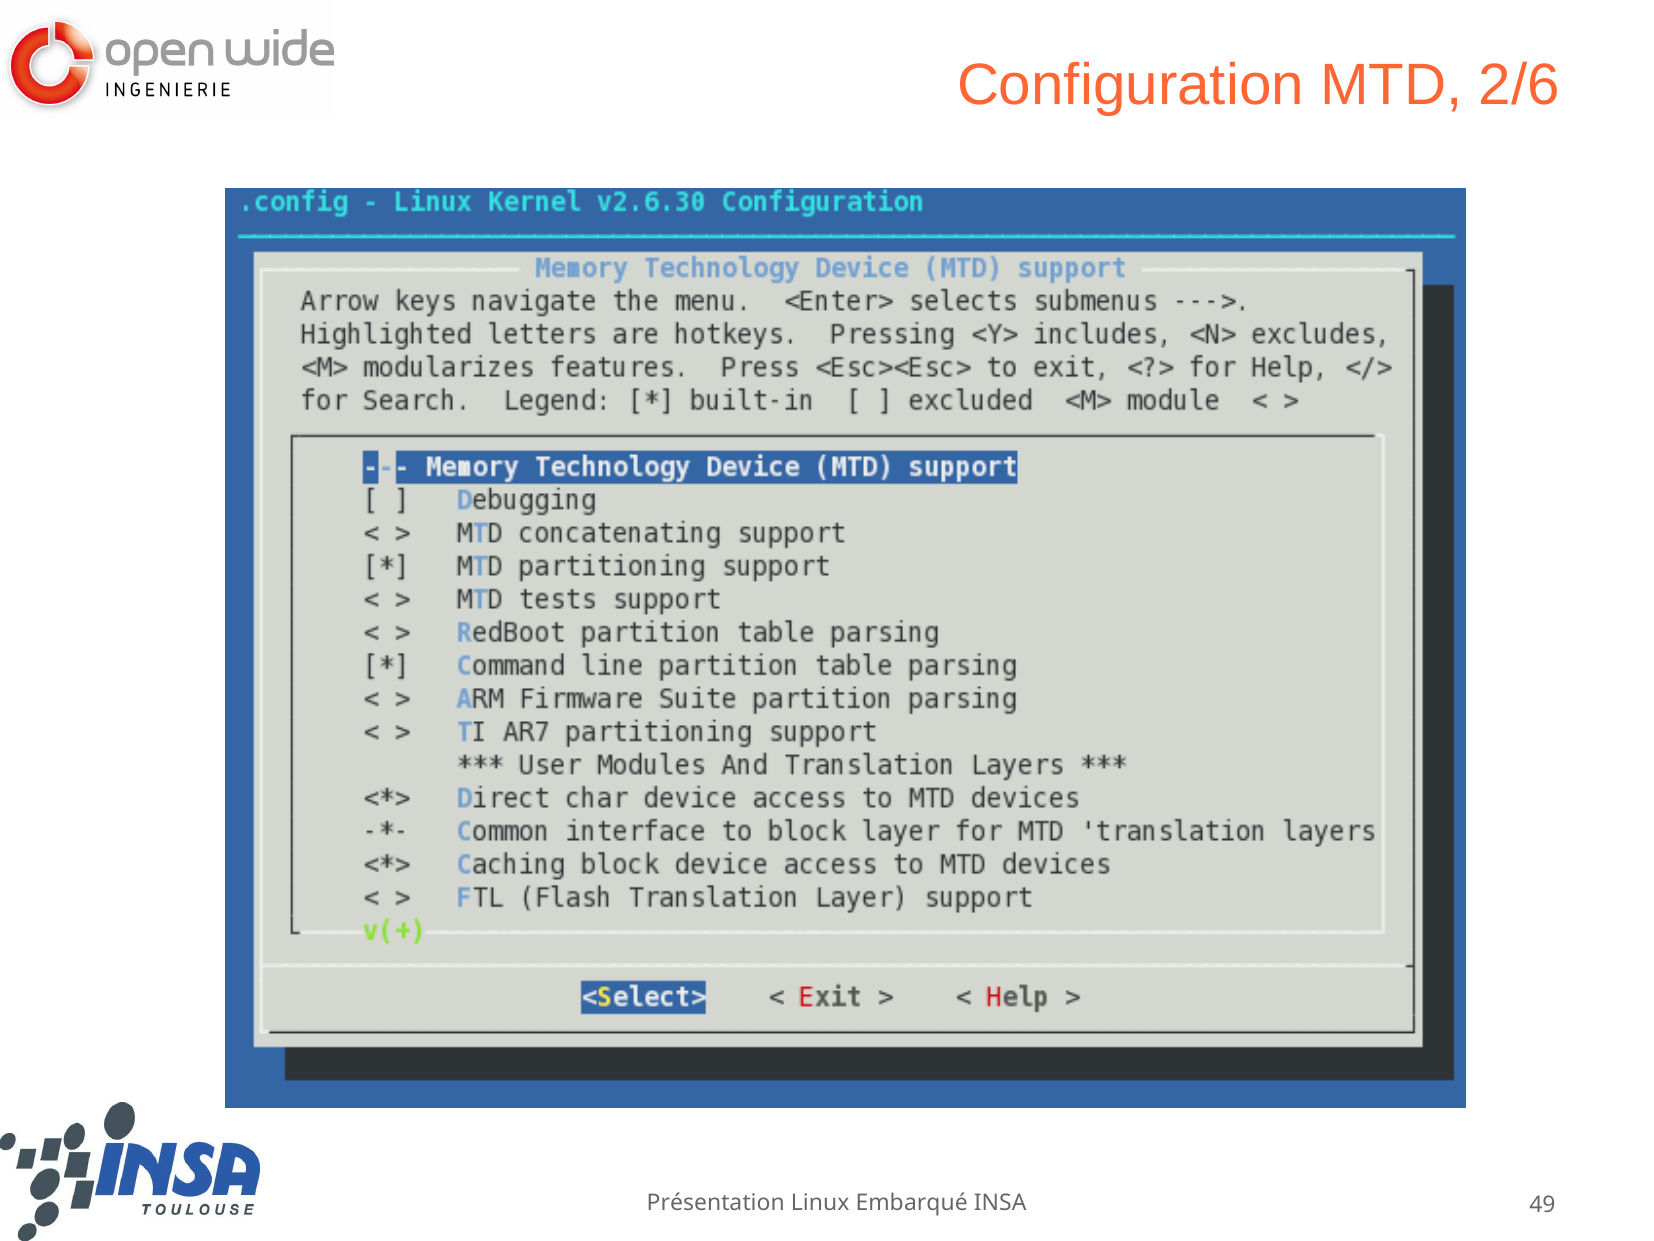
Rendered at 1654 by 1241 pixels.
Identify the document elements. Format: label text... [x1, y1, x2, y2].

title Configuration MTD, 2/6 [602, 12, 1561, 157]
picture [0, 188, 1466, 1241]
picture [0, 0, 334, 119]
